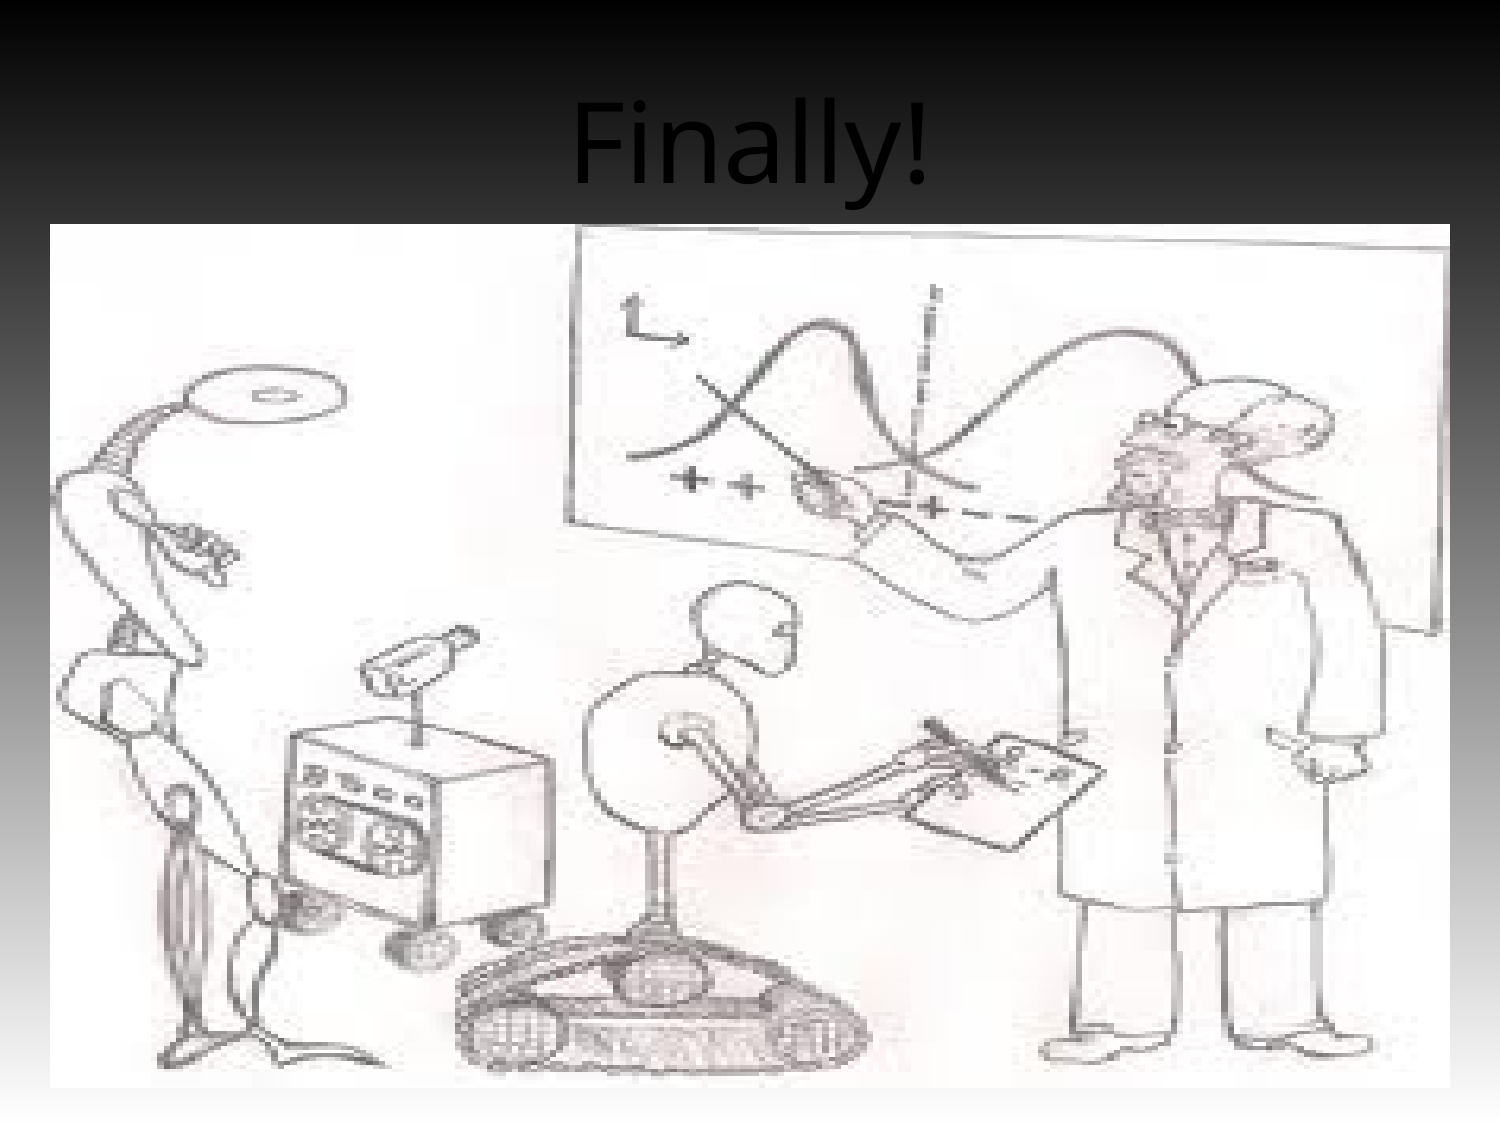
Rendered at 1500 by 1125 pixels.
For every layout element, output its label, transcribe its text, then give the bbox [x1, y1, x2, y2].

picture [50, 224, 1450, 1088]
title Finally! [75, 45, 1425, 224]
